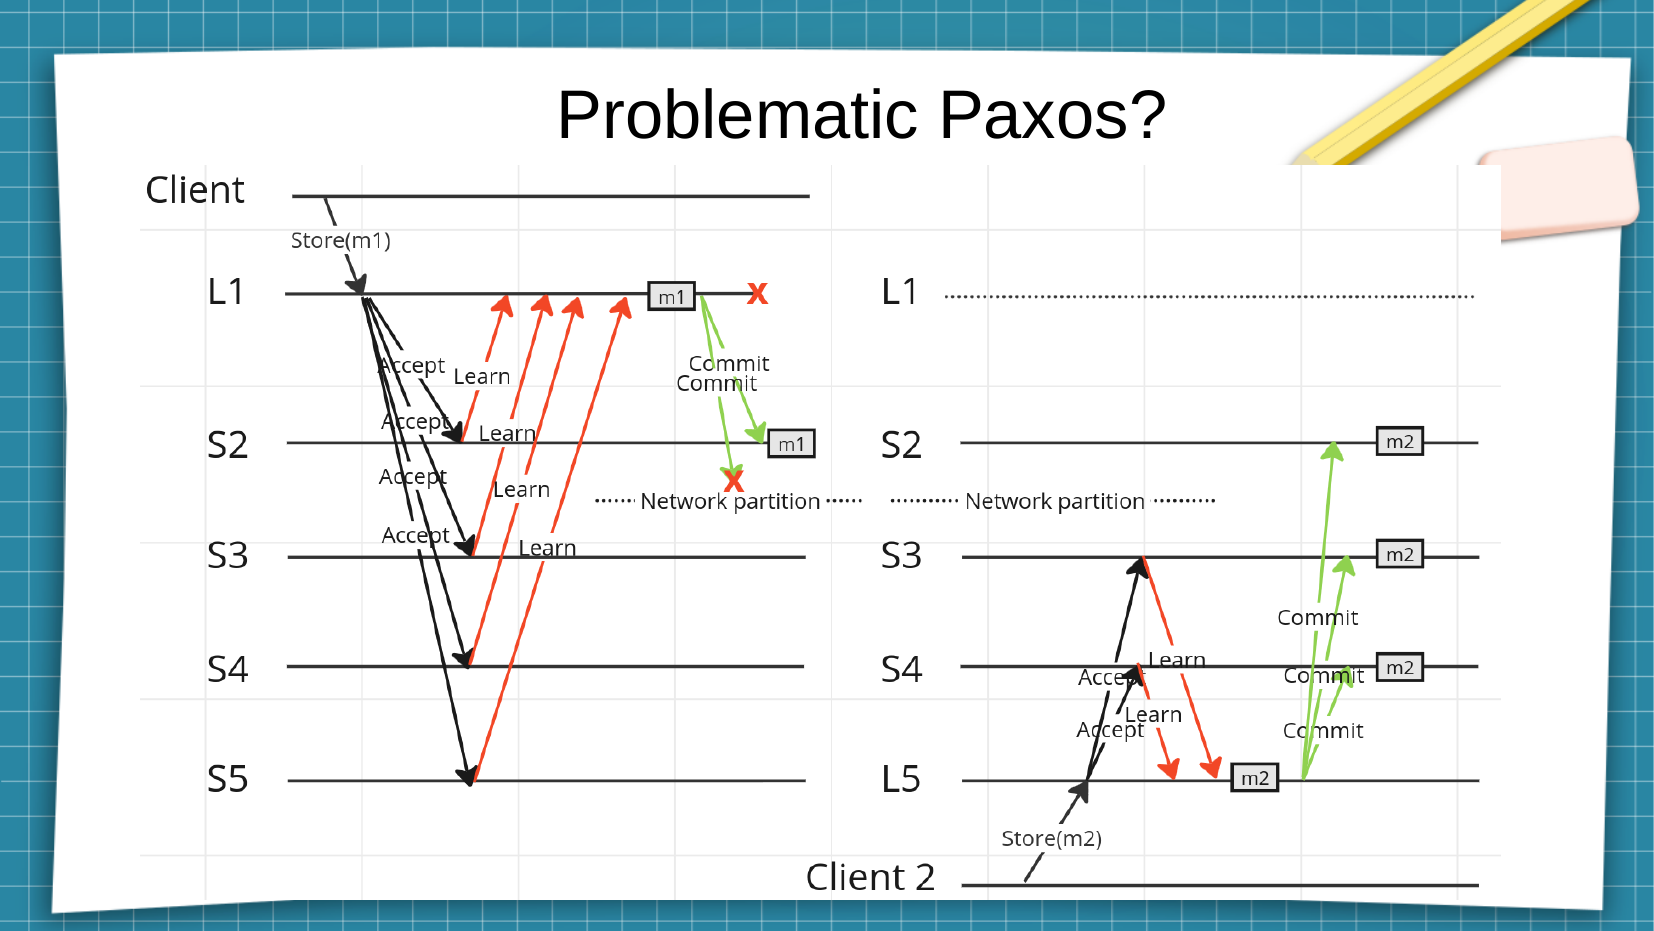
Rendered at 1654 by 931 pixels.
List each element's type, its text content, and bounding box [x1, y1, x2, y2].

title Problematic Paxos? [82, 37, 1571, 193]
picture [0, 0, 1654, 931]
